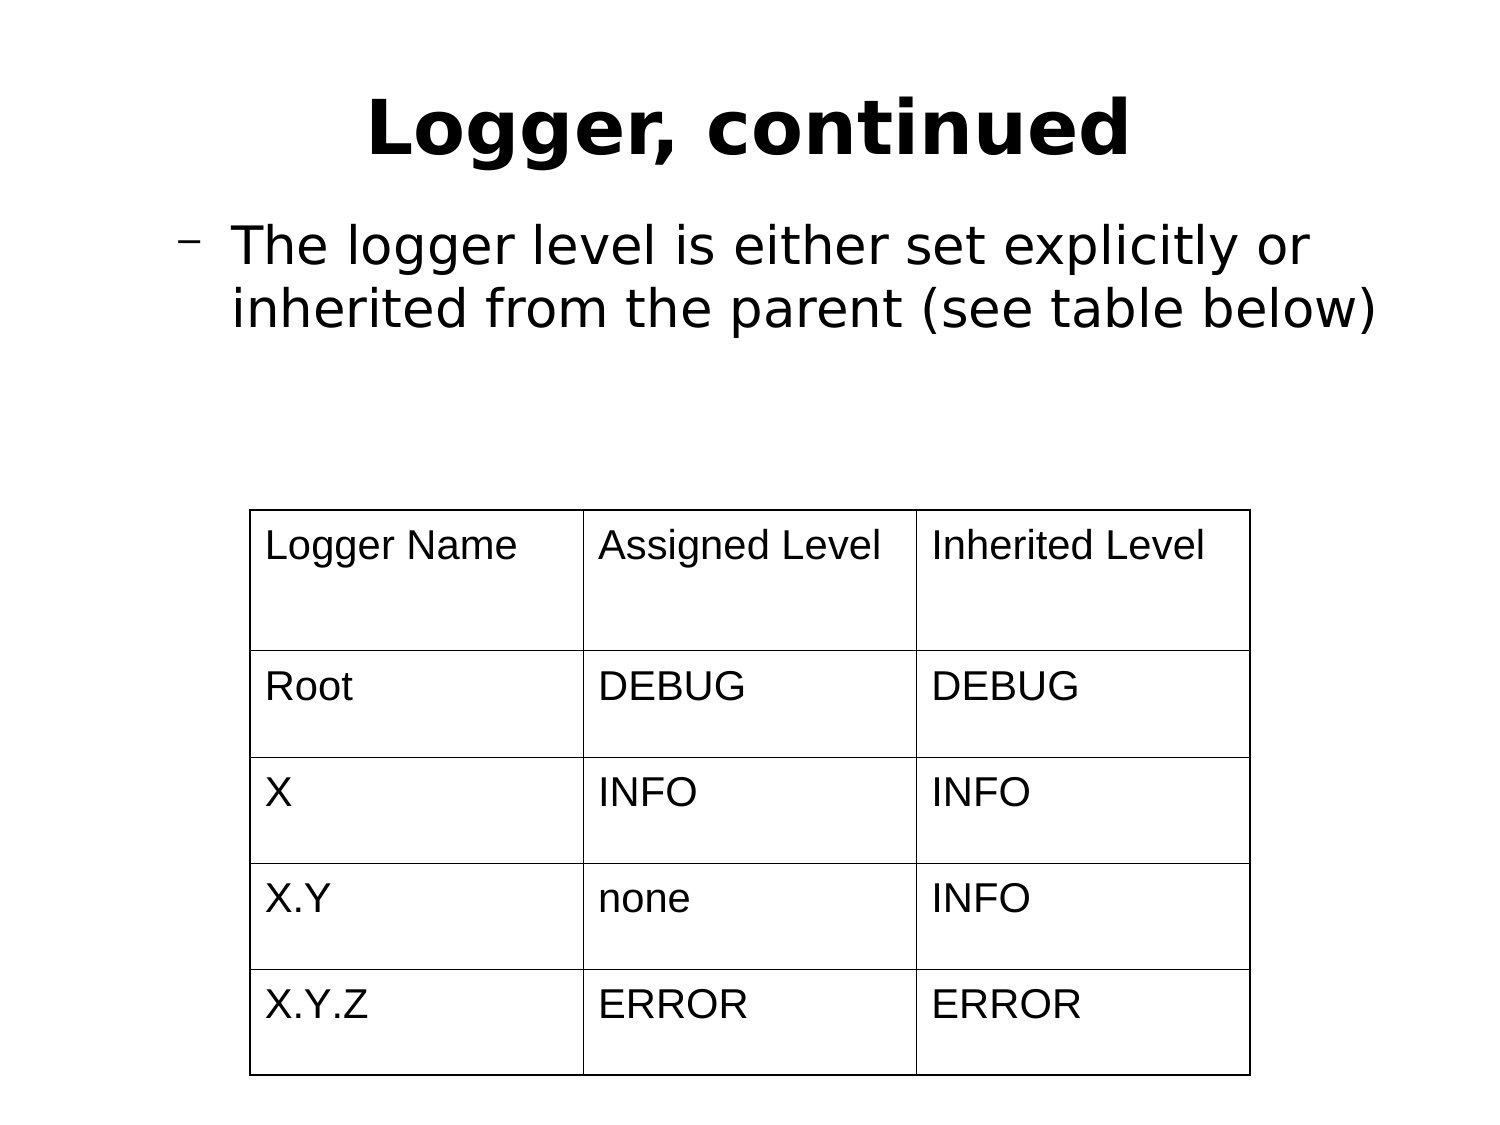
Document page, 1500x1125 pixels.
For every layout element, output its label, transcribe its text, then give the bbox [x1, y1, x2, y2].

table_cell INFO [917, 864, 1249, 969]
table_cell Root [251, 651, 583, 757]
table_cell X [251, 758, 583, 863]
table_cell X.Y.Z [251, 970, 583, 1074]
table_header Logger Name [251, 511, 583, 650]
table_cell DEBUG [917, 651, 1249, 757]
table_cell none [584, 864, 916, 969]
table_cell ERROR [917, 970, 1249, 1074]
table_header Inherited Level [917, 511, 1249, 650]
table_cell INFO [584, 758, 916, 863]
table_header Assigned Level [584, 511, 916, 650]
table_cell DEBUG [584, 651, 916, 757]
table_cell X.Y [251, 864, 583, 969]
list The logger level is either set explicitly or inherited from the parent (see table below) [75, 204, 1395, 1075]
title Logger, continued [75, 44, 1425, 177]
table_cell INFO [917, 758, 1249, 863]
table_cell ERROR [584, 970, 916, 1074]
